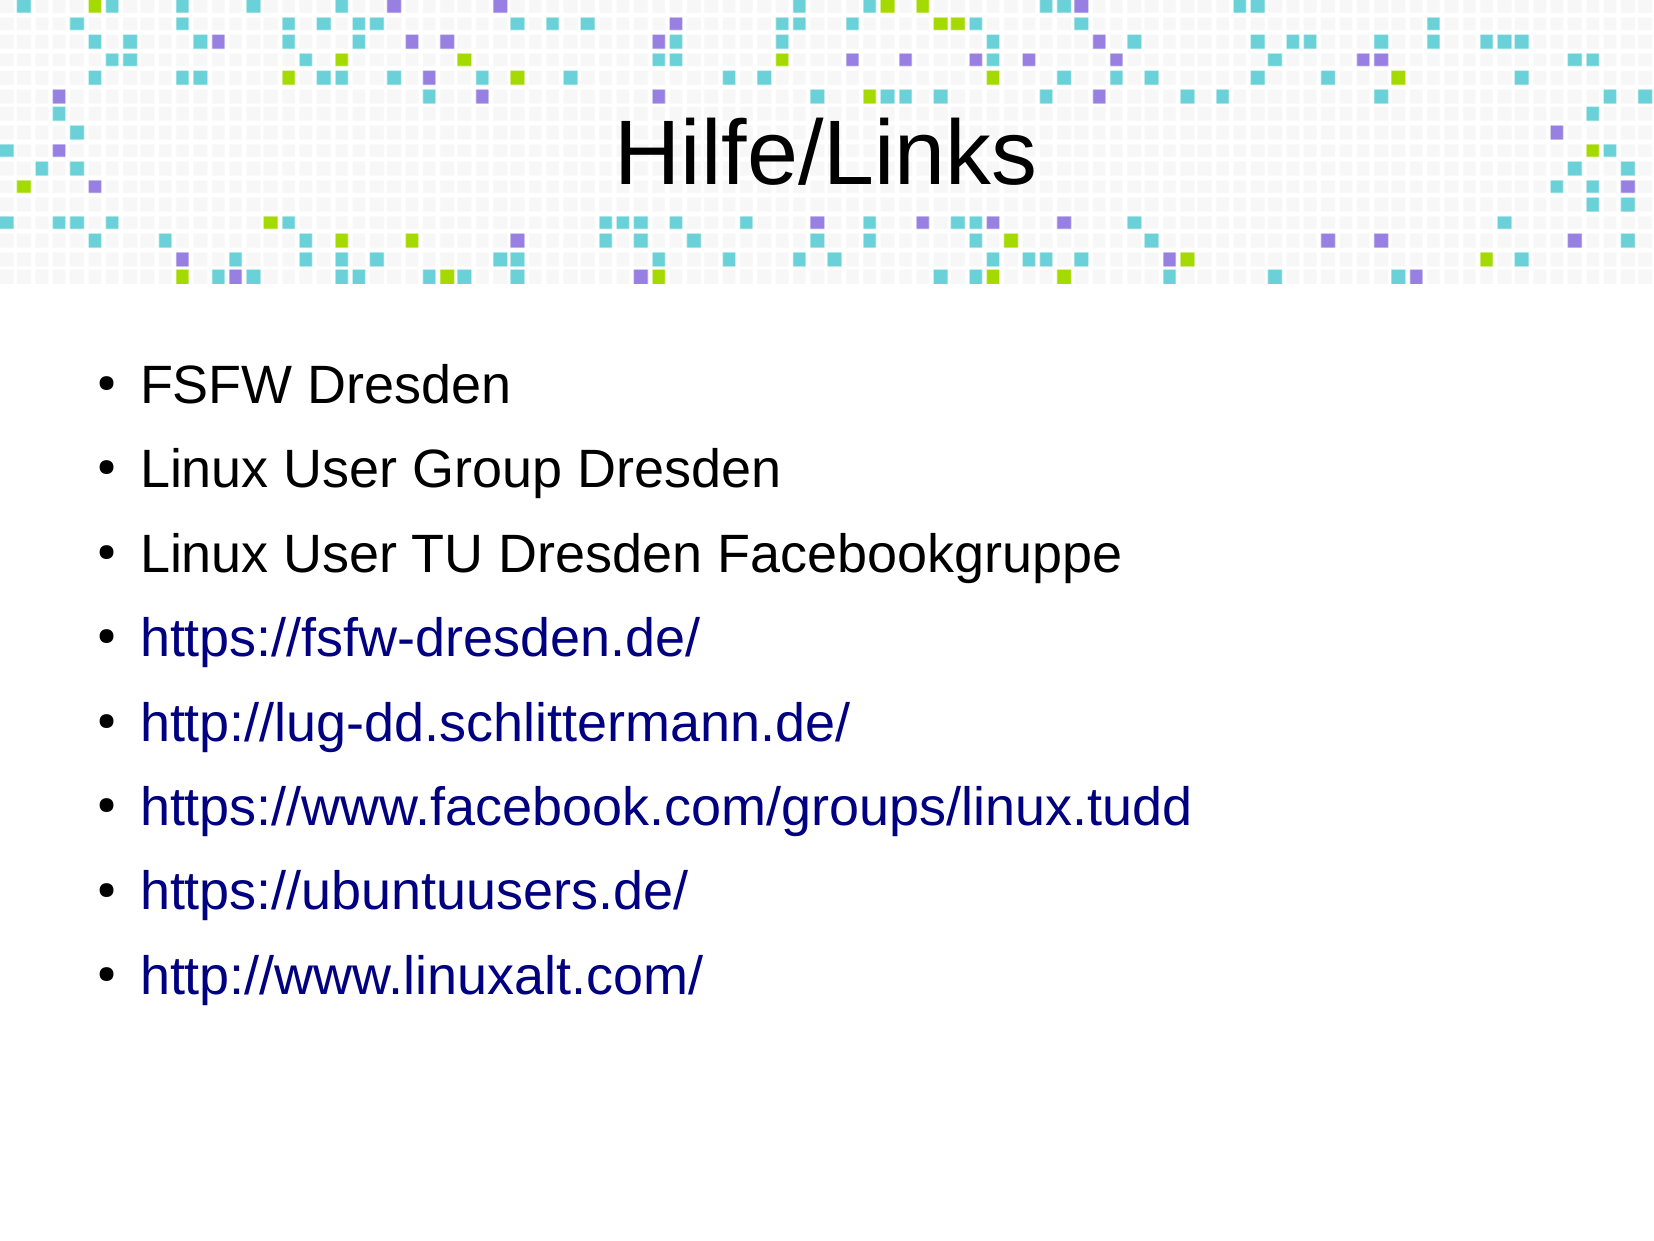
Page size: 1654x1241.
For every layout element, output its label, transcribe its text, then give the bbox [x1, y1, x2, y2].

list FSFW Dresden Linux User Group Dresden Linux User TU Dresden Facebookgruppe https://fsfw-dresden.de/ http://lug-dd.schlittermann.de/ https://www.facebook.com/groups/linux.tudd https://ubuntuusers.de/ http://www.linuxalt.com/ [82, 354, 1571, 1010]
picture [0, 0, 1654, 284]
title Hilfe/Links [82, 49, 1571, 257]
